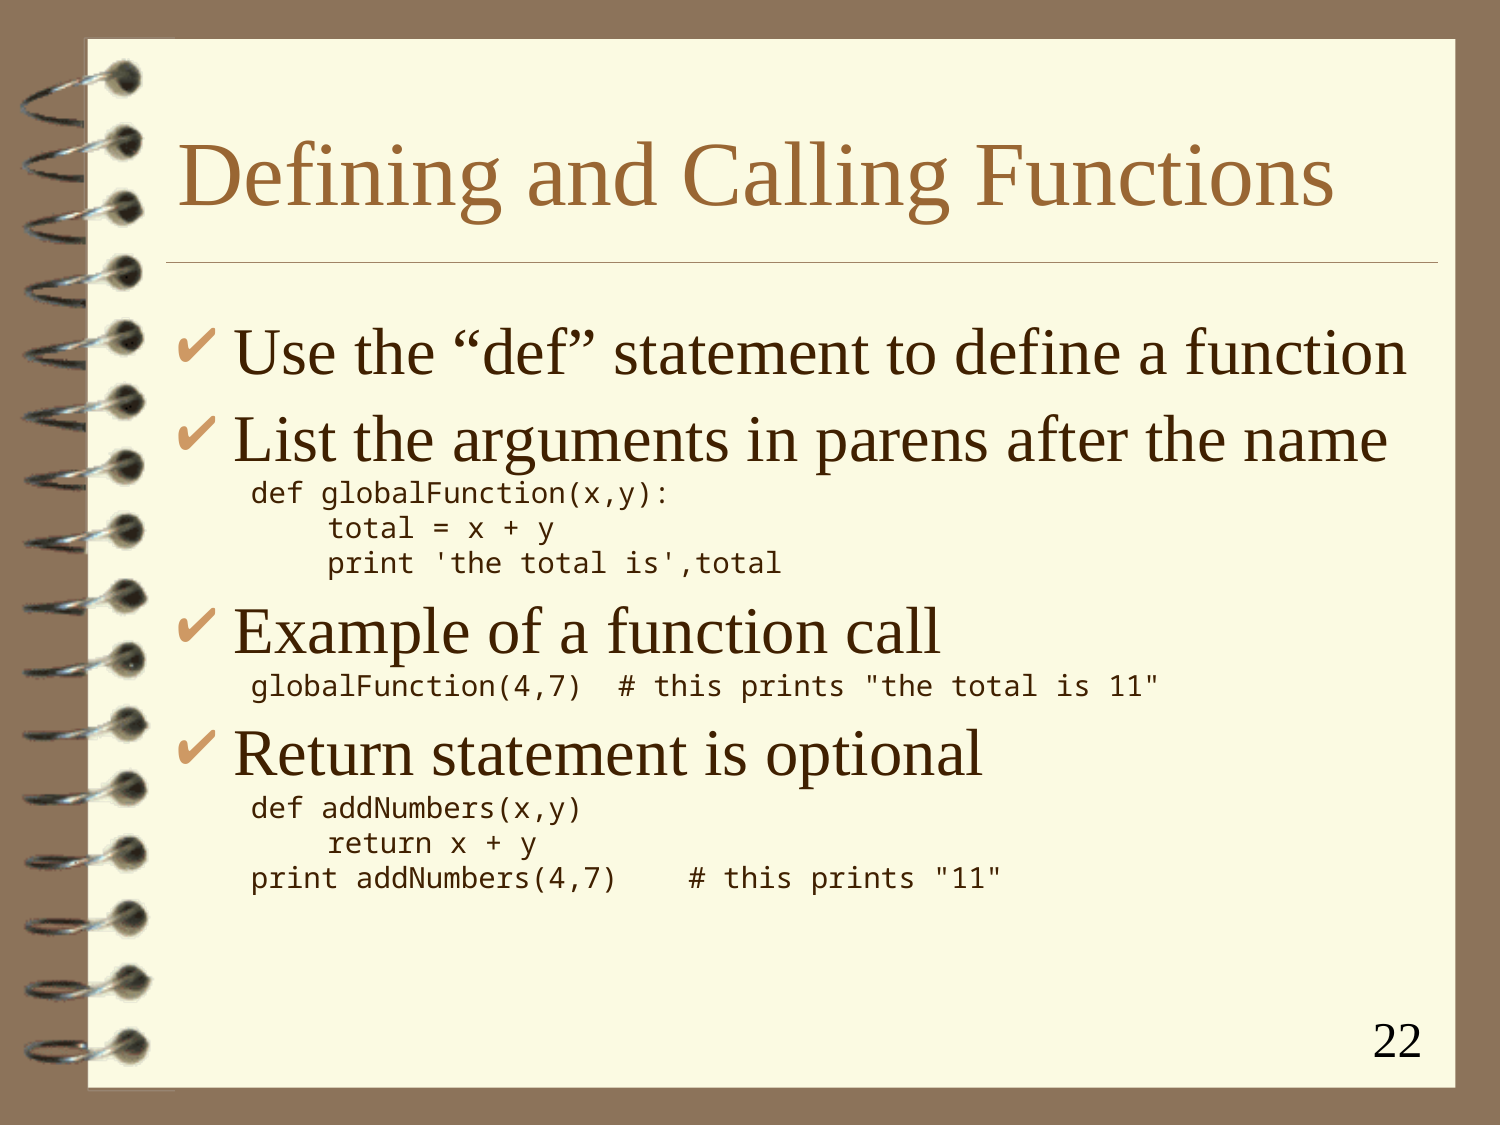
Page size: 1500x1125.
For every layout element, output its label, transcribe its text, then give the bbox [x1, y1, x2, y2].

title Defining and Calling Functions [162, 74, 1438, 263]
list Use the “def” statement to define a function List the arguments in parens after the name def globalFunction(x,y): total = x + y print 'the total is',total Example of a function call globalFunction(4,7) # this prints "the total is 11" Return statement is optional def addNumbers(x,y) return x + y print addNumbers(4,7) # this prints "11" [162, 299, 1438, 976]
picture [0, 0, 175, 1125]
